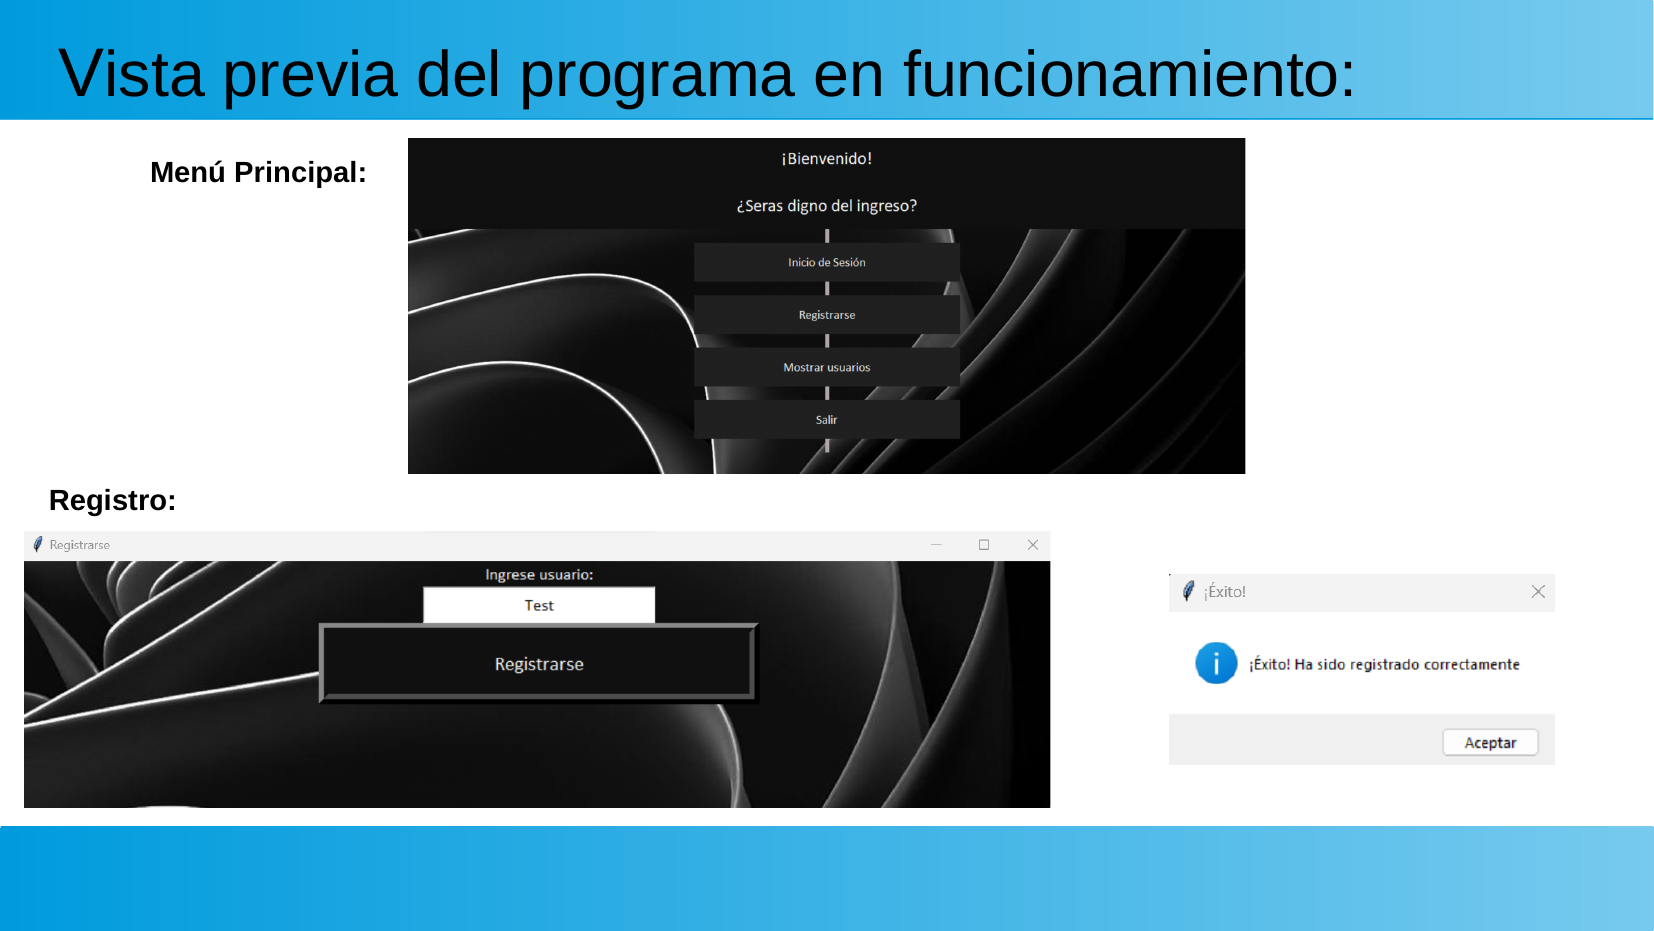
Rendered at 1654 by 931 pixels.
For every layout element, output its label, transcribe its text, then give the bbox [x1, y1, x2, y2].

picture [1169, 574, 1555, 765]
text_box Menú Principal: [135, 138, 388, 204]
picture [408, 138, 1246, 474]
picture [24, 531, 1051, 808]
text_box Registro: [34, 465, 216, 531]
title Vista previa del programa en funcionamiento: [59, 29, 1595, 108]
